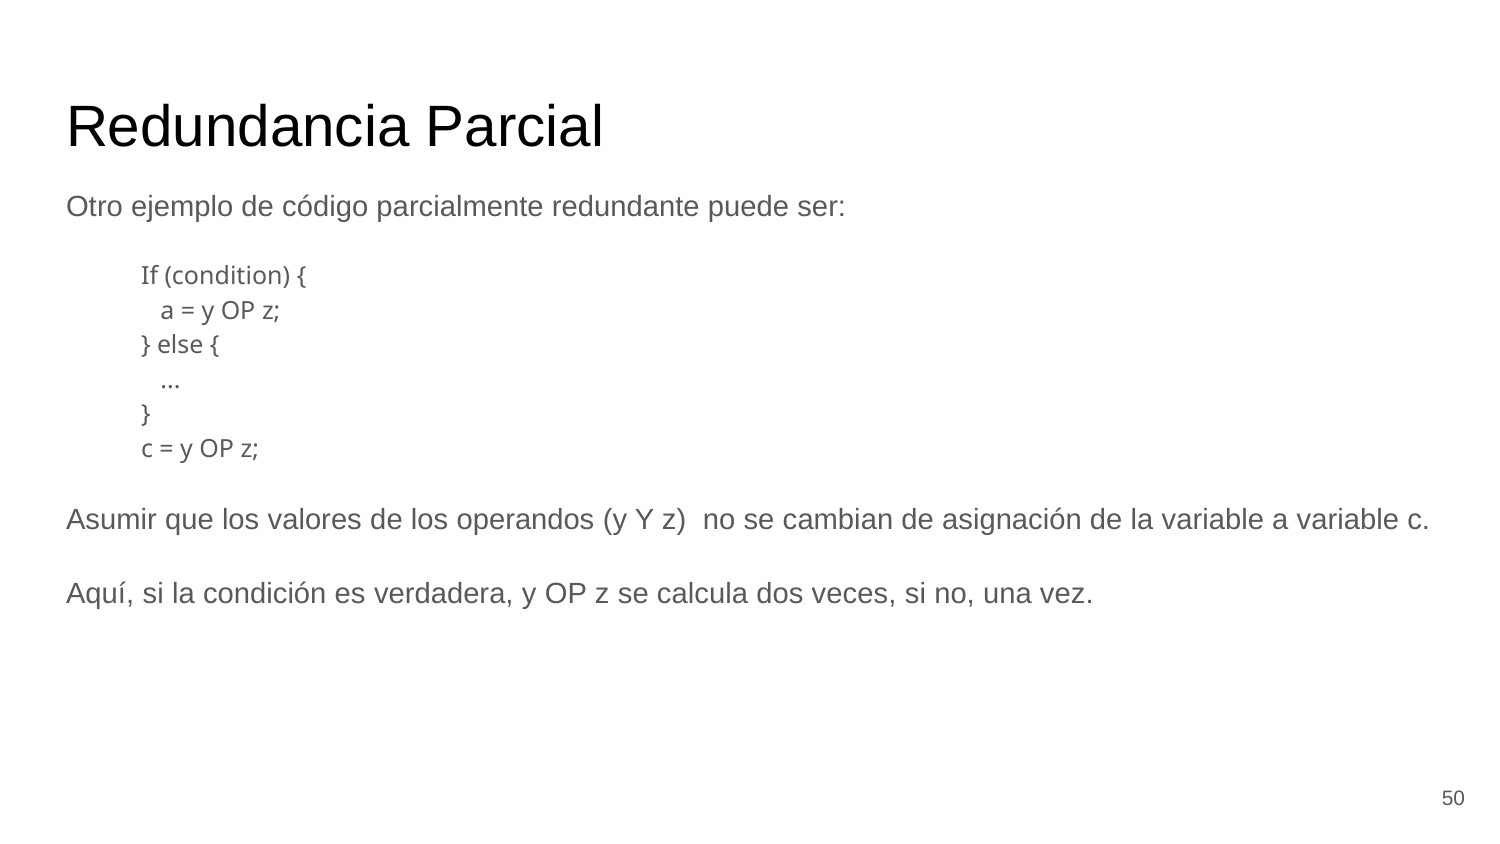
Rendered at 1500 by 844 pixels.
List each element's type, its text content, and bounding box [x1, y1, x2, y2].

title Redundancia Parcial [51, 72, 1449, 166]
list Otro ejemplo de código parcialmente redundante puede ser: If (condition) { a = y OP z; } else { ... } c = y OP z; Asumir que los valores de los operandos (y Y z) no se cambian de asignación de la variable a variable c. Aquí, si la condición es verdadera, y OP z se calcula dos veces, si no, una vez. [51, 166, 1449, 782]
slide_number <number> [1389, 764, 1480, 830]
